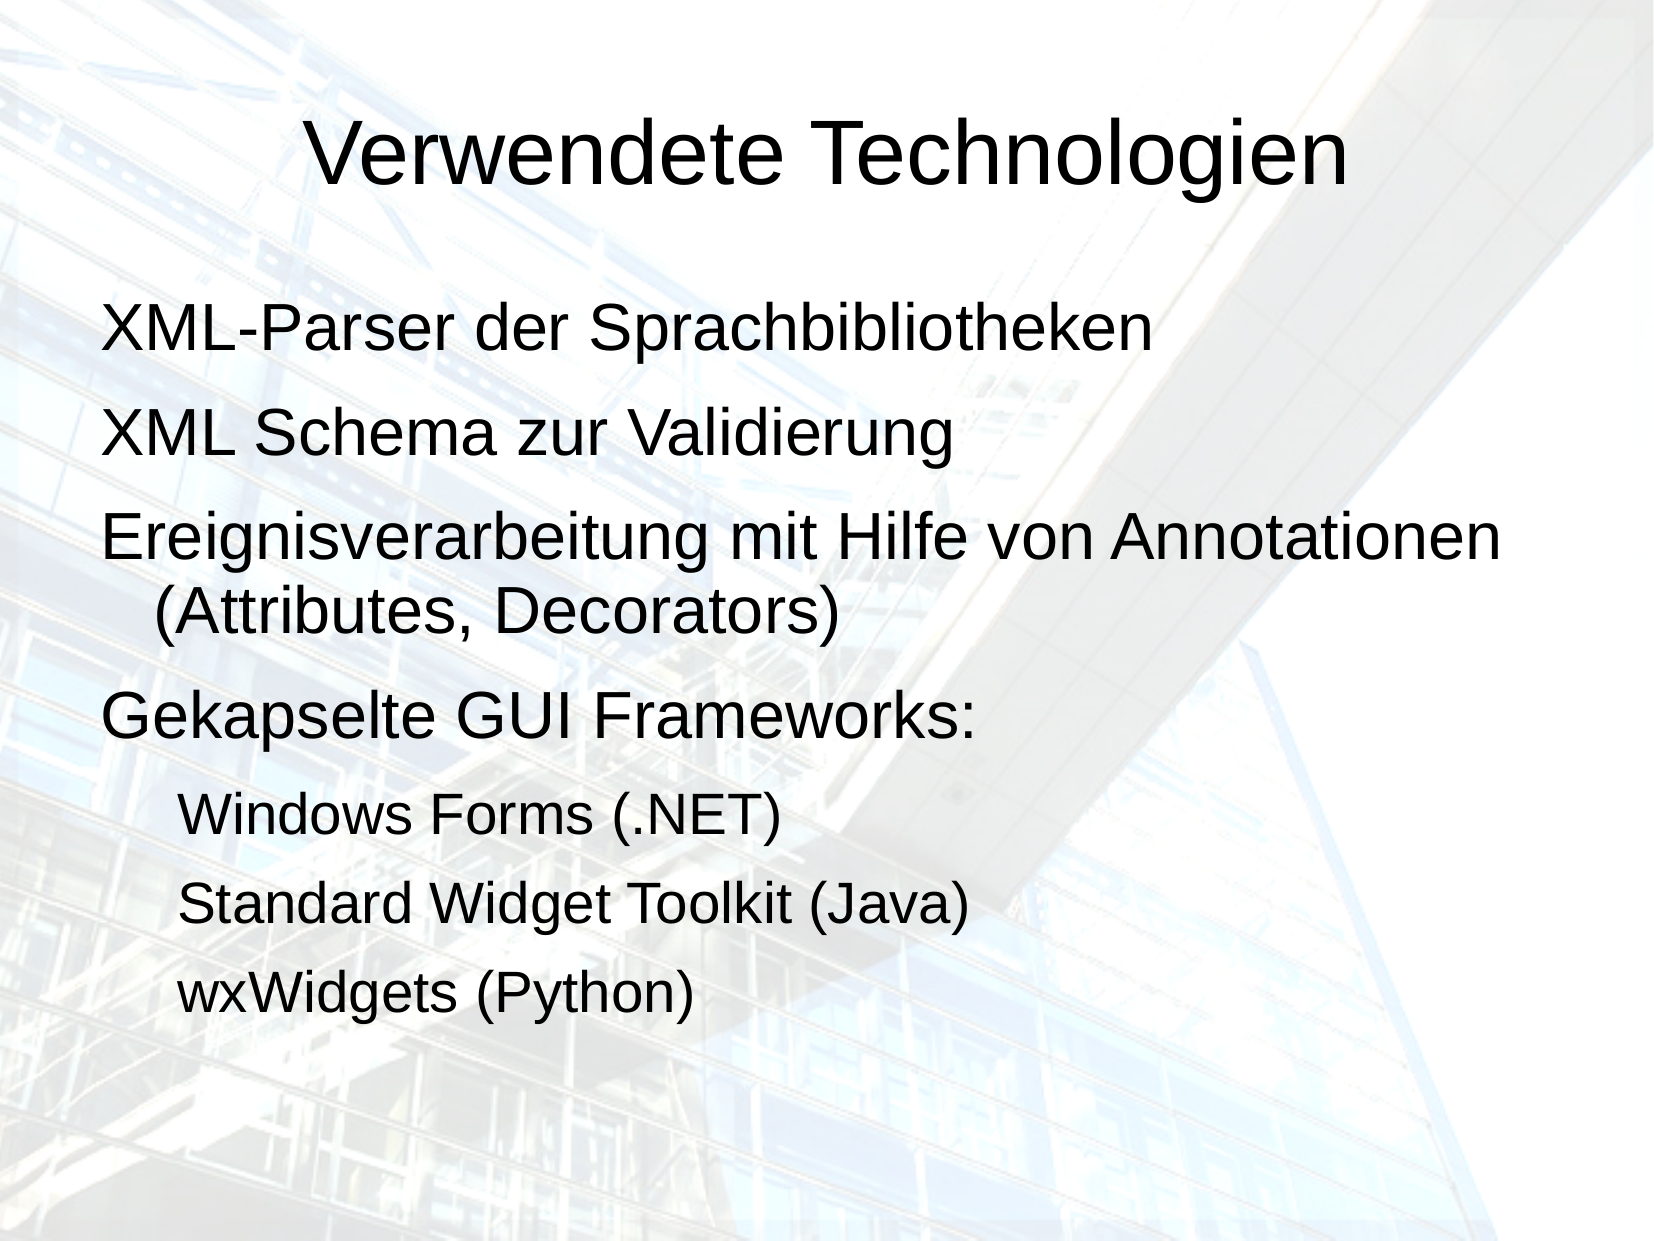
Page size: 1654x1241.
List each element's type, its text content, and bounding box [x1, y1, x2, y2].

picture [0, 0, 1654, 1241]
title Verwendete Technologien [82, 56, 1571, 250]
list XML-Parser der Sprachbibliotheken XML Schema zur Validierung Ereignisverarbeitung mit Hilfe von Annotationen (Attributes, Decorators) Gekapselte GUI Frameworks: Windows Forms (.NET) Standard Widget Toolkit (Java) wxWidgets (Python) [82, 290, 1571, 1094]
